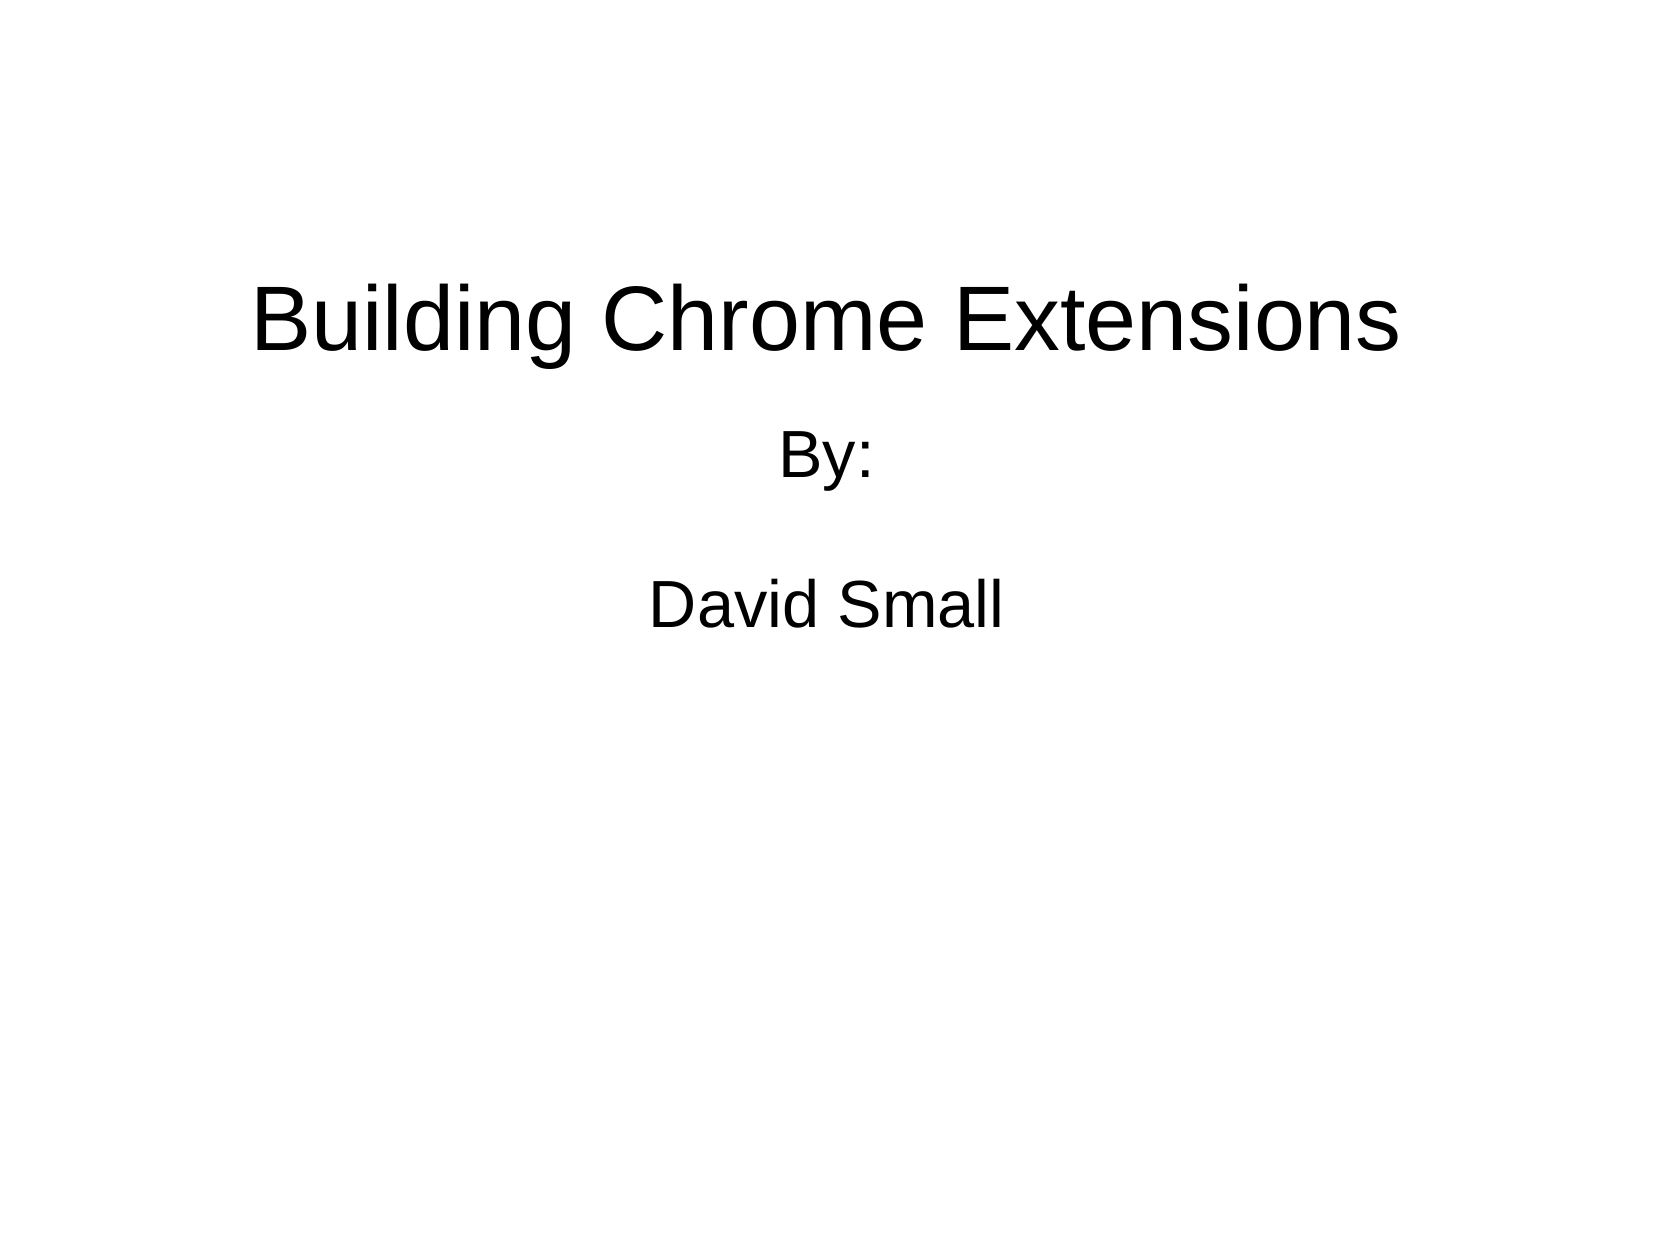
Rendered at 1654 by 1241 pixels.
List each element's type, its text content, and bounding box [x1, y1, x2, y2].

subtitle By: David Small [82, 49, 1571, 1010]
